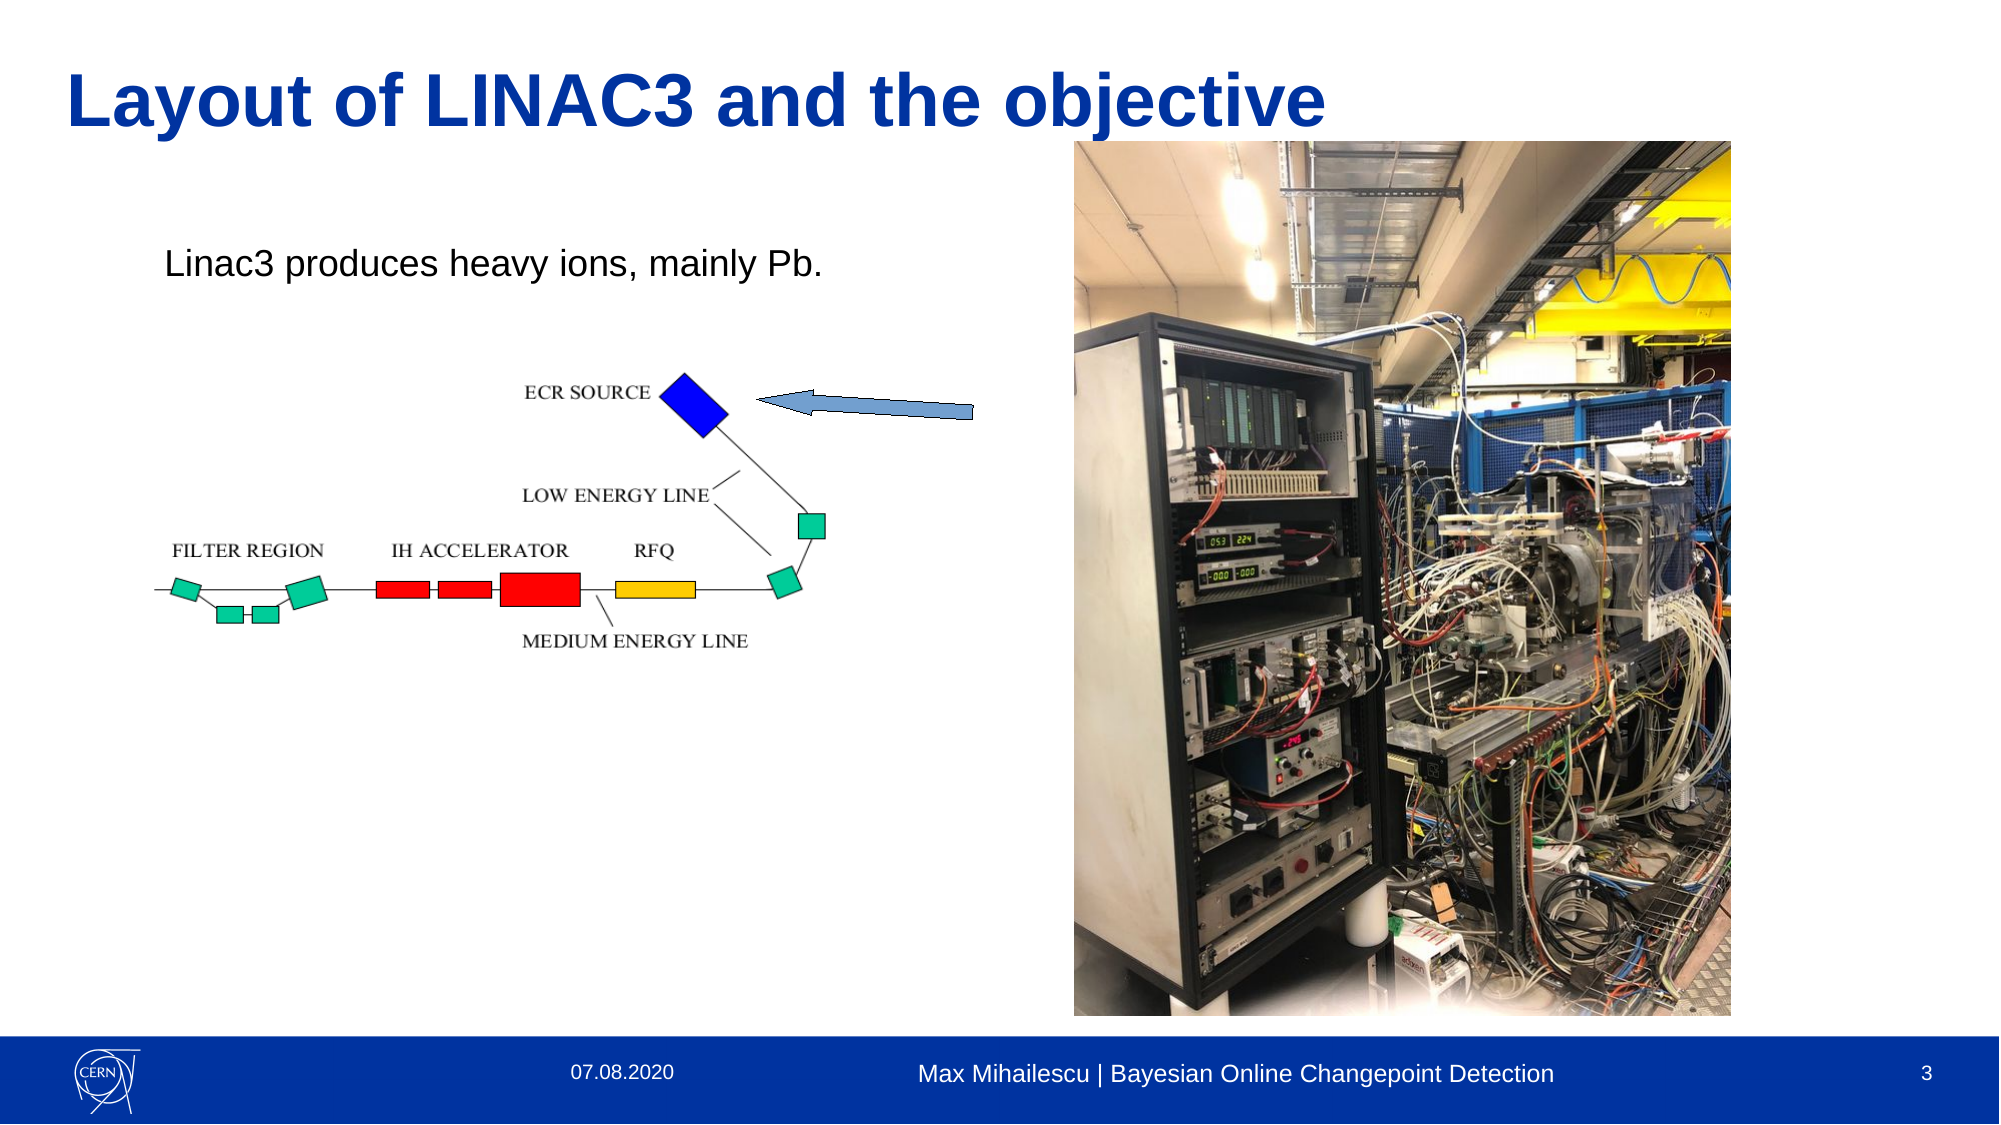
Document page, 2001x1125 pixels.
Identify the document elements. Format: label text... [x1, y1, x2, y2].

text_box Layout of LINAC3 and the objective [66, 61, 1932, 235]
text_box Max Mihailescu | Bayesian Online Changepoint Detection [698, 1042, 1776, 1102]
picture [49, 302, 993, 709]
text_box Linac3 produces heavy ions, mainly Pb. [149, 234, 839, 292]
text_box 07.08.2020 [543, 1041, 674, 1101]
picture [1074, 141, 1731, 1016]
text_box [756, 389, 974, 420]
text_box <Foliennummer> [1822, 1042, 1933, 1102]
picture [0, 1036, 1999, 1124]
